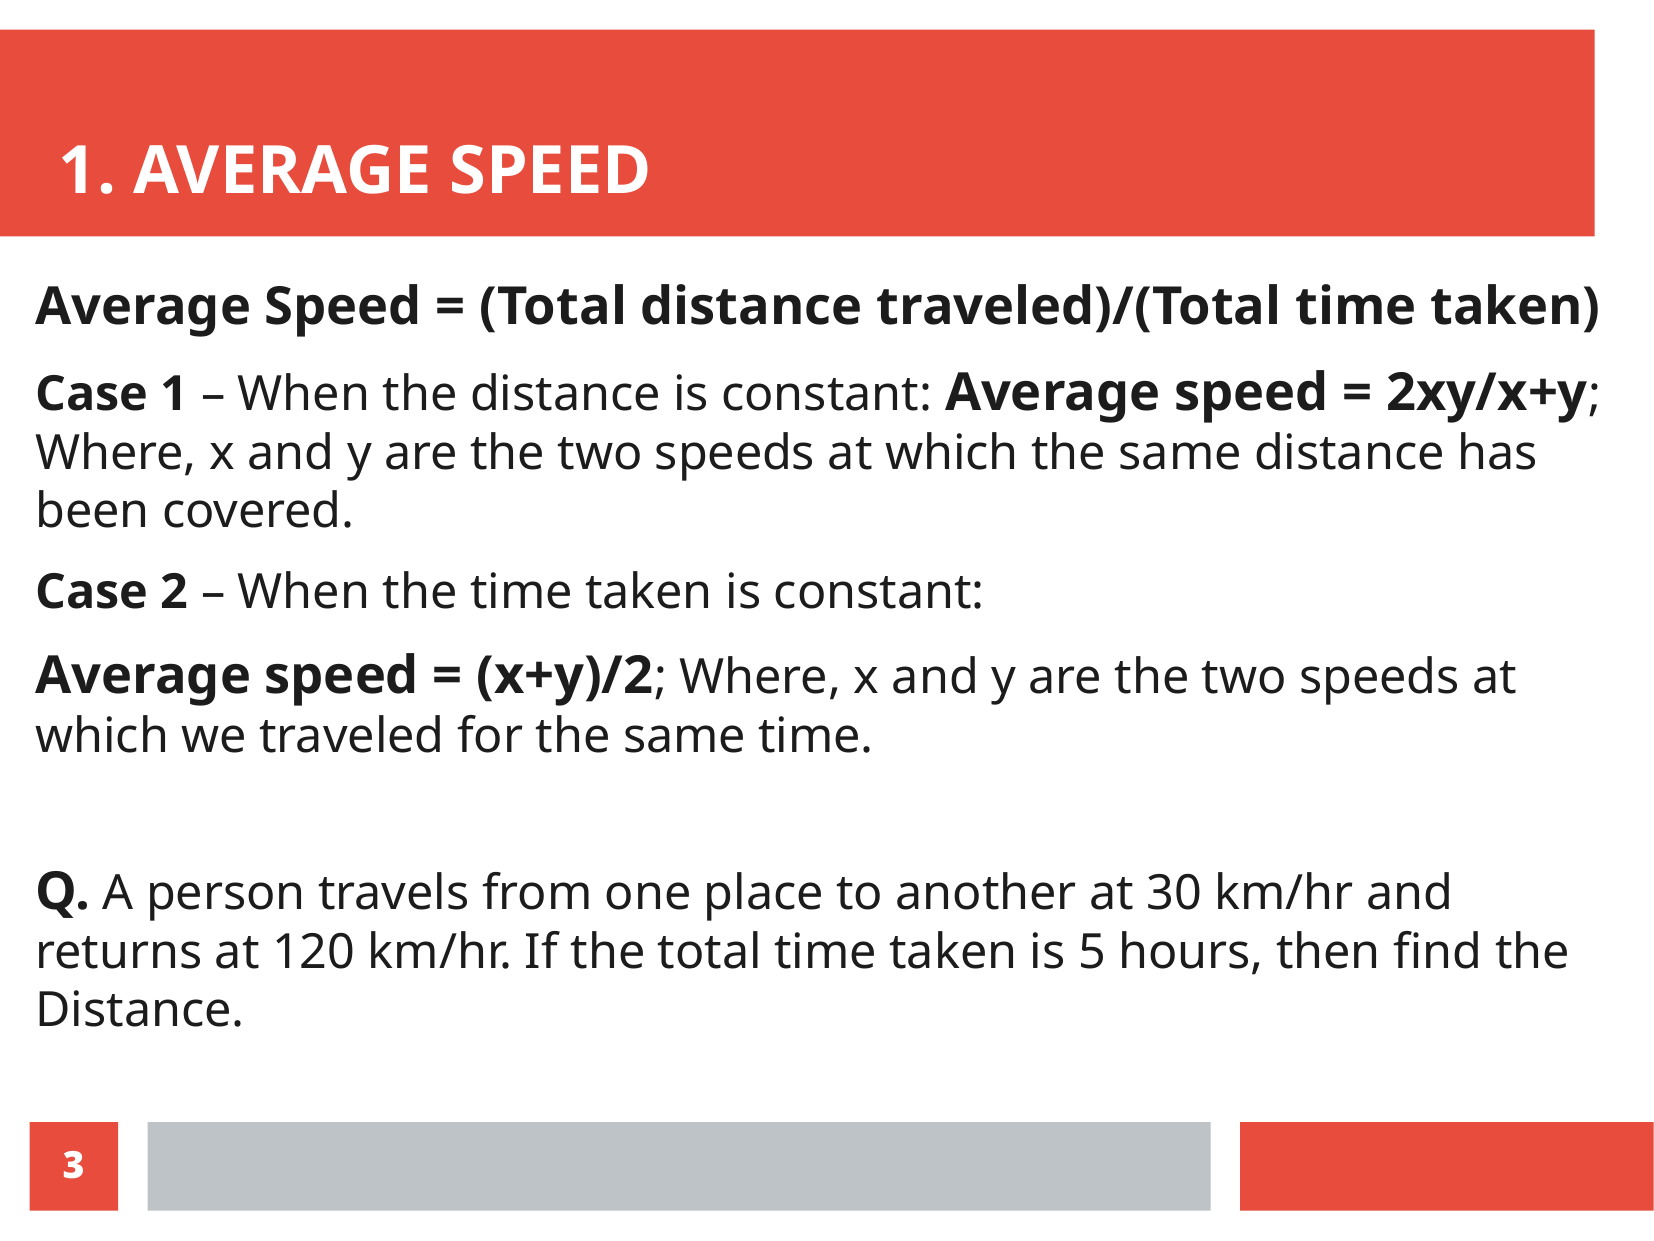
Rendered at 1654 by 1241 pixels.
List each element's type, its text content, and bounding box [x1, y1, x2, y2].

title 1. AVERAGE SPEED [59, 59, 1595, 207]
list Average Speed = (Total distance traveled)/(Total time taken) Case 1 – When the distance is constant: Average speed = 2xy/x+y; Where, x and y are the two speeds at which the same distance has been covered. Case 2 – When the time taken is constant: Average speed = (x+y)/2; Where, x and y are the two speeds at which we traveled for the same time. Q. A person travels from one place to another at 30 km/hr and returns at 120 km/hr. If the total time taken is 5 hours, then find the Distance. [35, 271, 1619, 1093]
text_box [29, 1122, 119, 1211]
